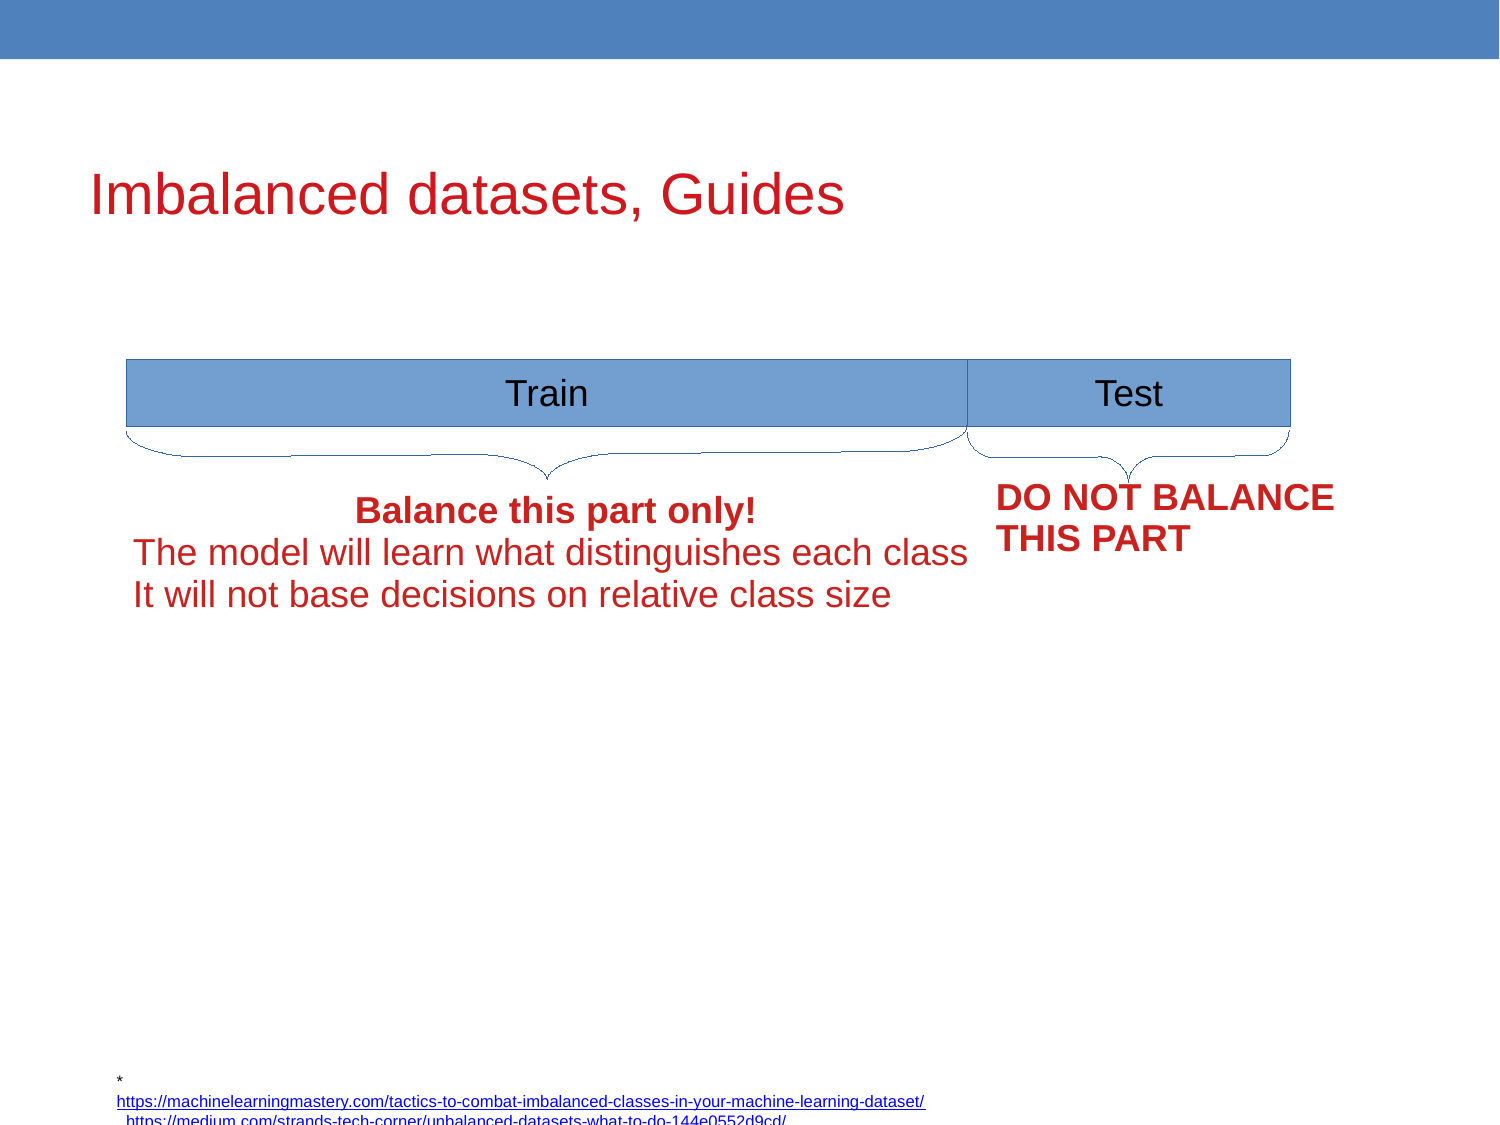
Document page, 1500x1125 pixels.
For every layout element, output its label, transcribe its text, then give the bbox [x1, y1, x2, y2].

text_box Test [967, 359, 1291, 427]
text_box * https://machinelearningmastery.com/tactics-to-combat-imbalanced-classes-in-your-machine-learning-dataset/ https://medium.com/strands-tech-corner/unbalanced-datasets-what-to-do-144e0552d9cd/ [101, 1063, 952, 1116]
text_box Balance this part only! The model will learn what distinguishes each class It will not base decisions on relative class size [118, 482, 995, 624]
text_box Imbalanced datasets, Guides [75, 87, 1425, 250]
text_box DO NOT BALANCE THIS PART [981, 468, 1361, 568]
text_box Train [126, 359, 967, 427]
